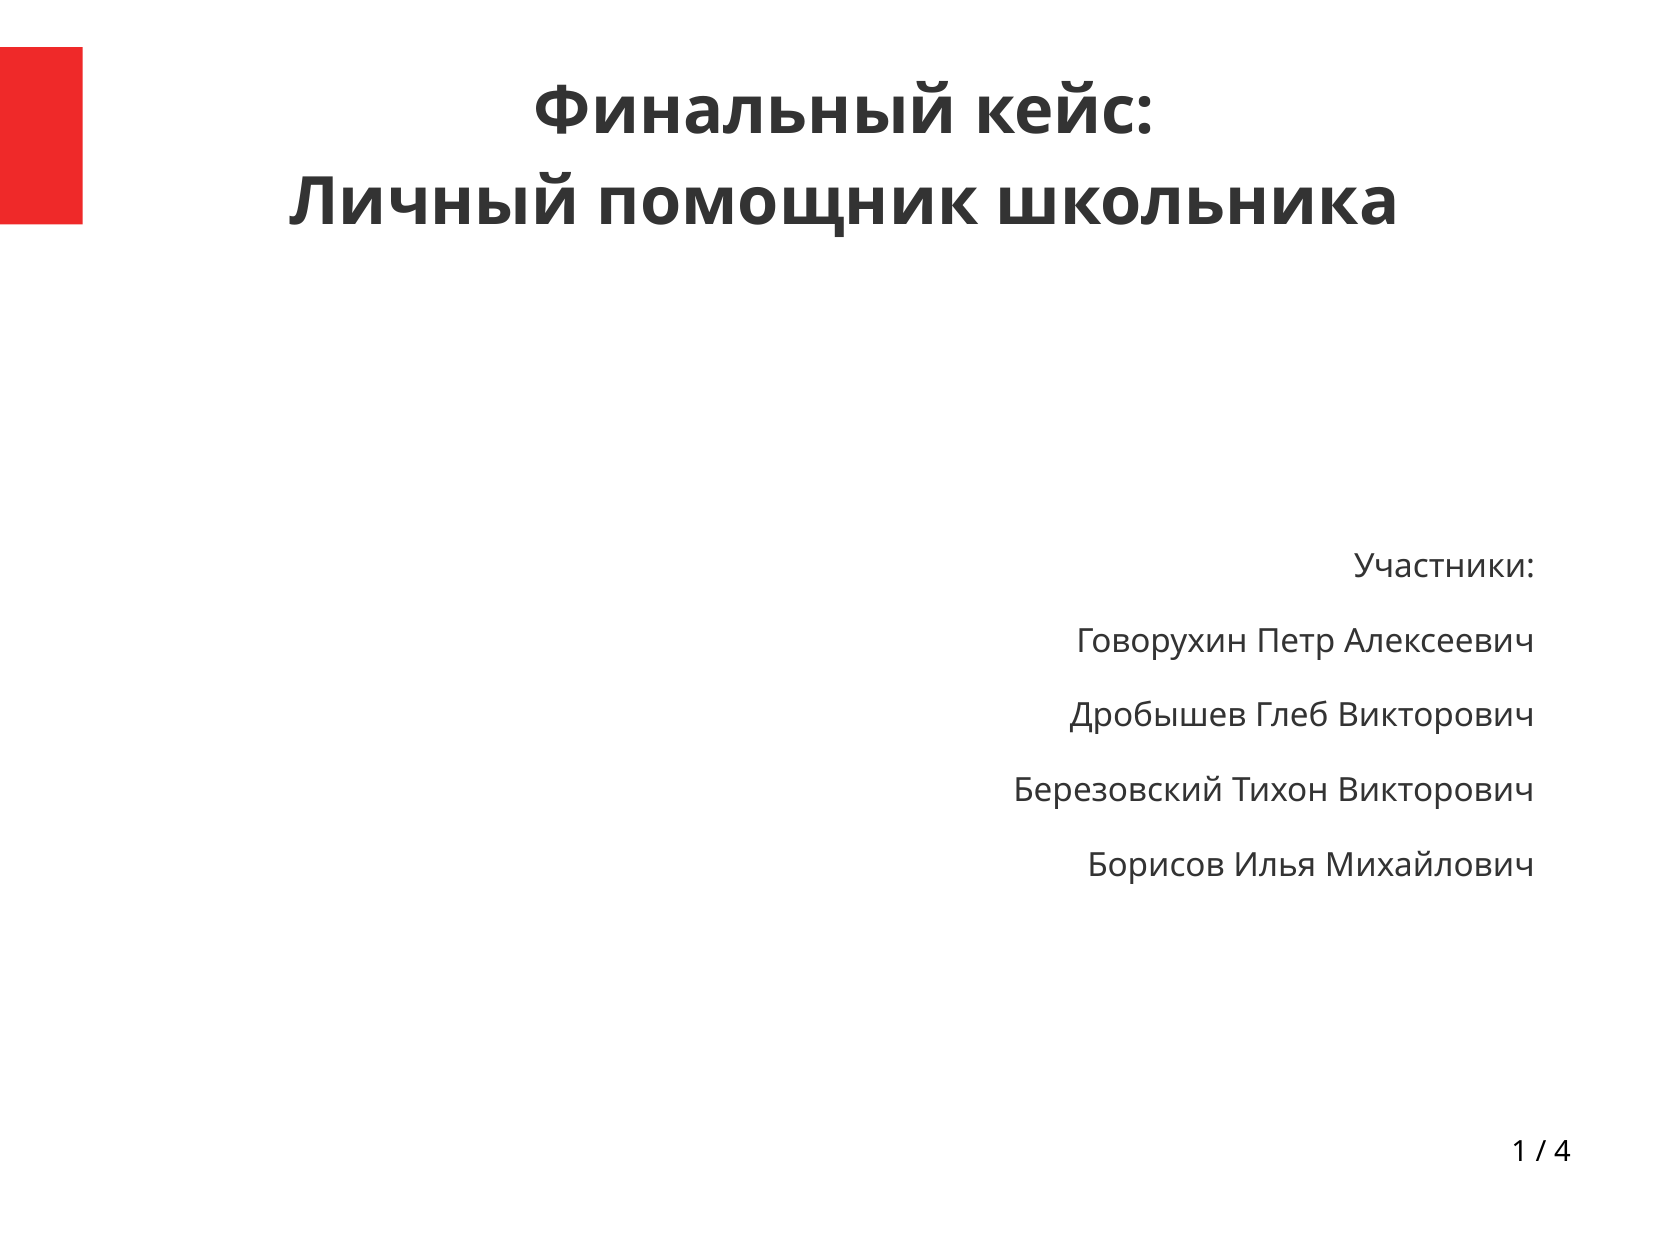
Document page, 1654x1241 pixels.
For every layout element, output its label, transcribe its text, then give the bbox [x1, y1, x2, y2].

title Финальный кейс: Личный помощник школьника [118, 49, 1571, 257]
list Участники: Говорухин Петр Алексеевич Дробышев Глеб Викторович Березовский Тихон Викторович Борисов Илья Михайлович [118, 354, 1536, 1074]
